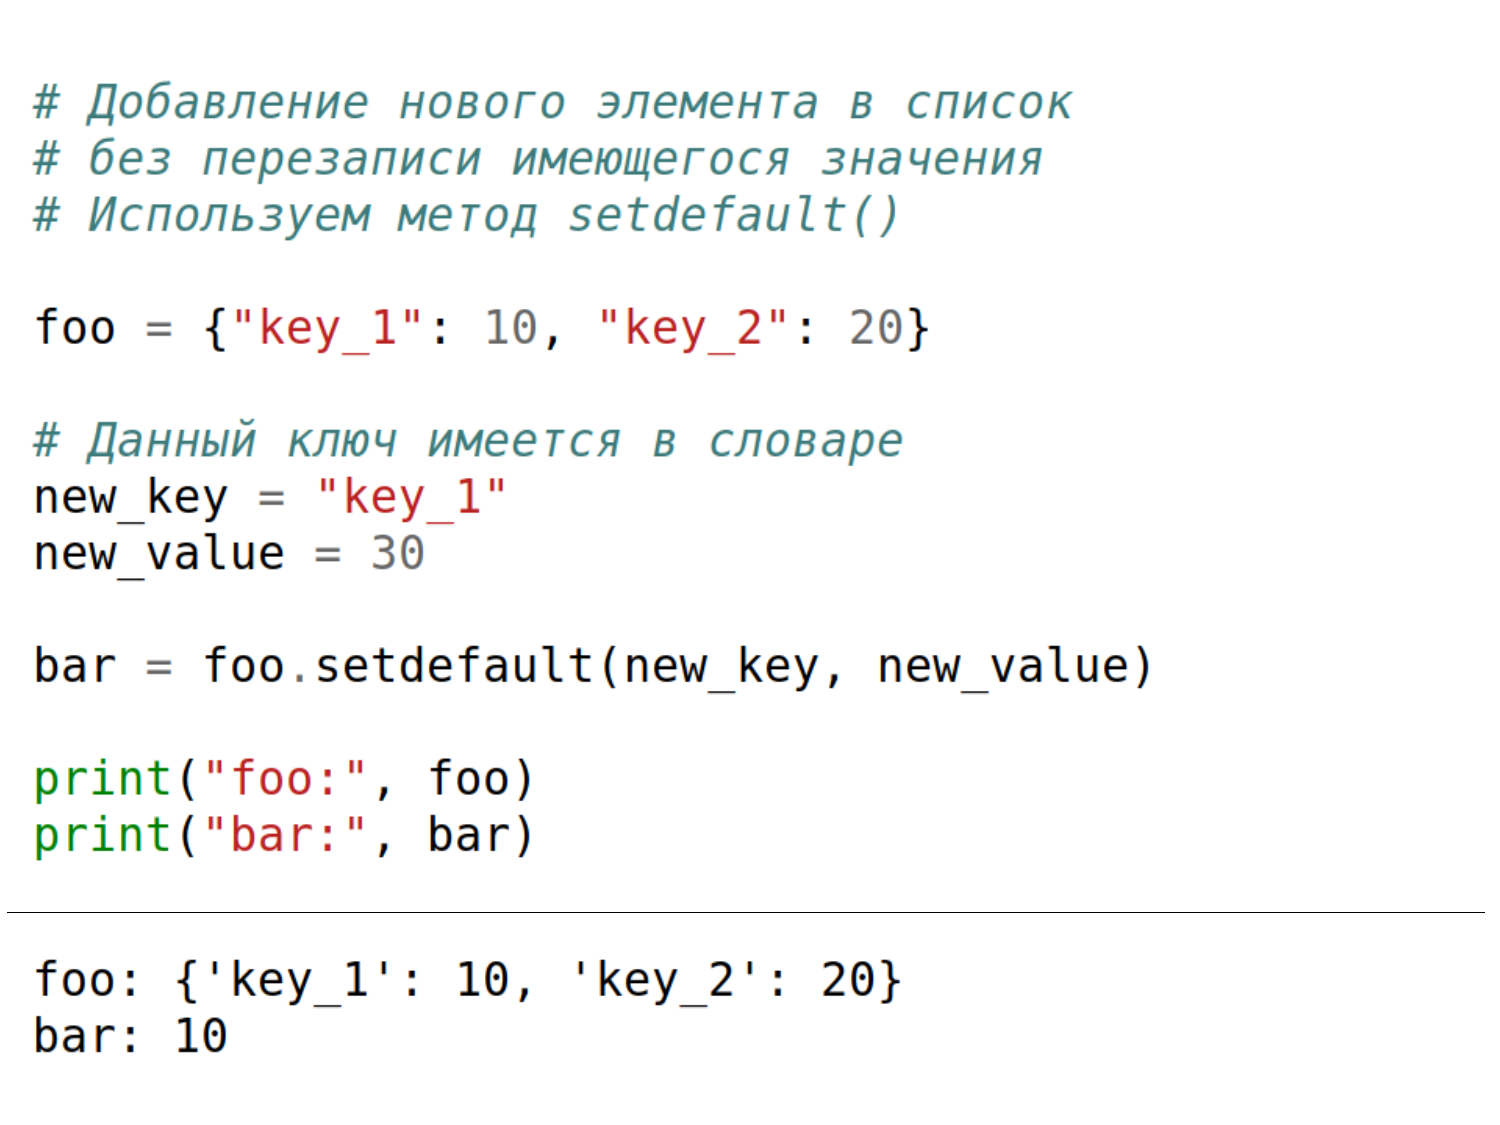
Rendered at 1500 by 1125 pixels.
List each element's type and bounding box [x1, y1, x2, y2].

picture [20, 70, 1164, 870]
picture [21, 946, 911, 1068]
